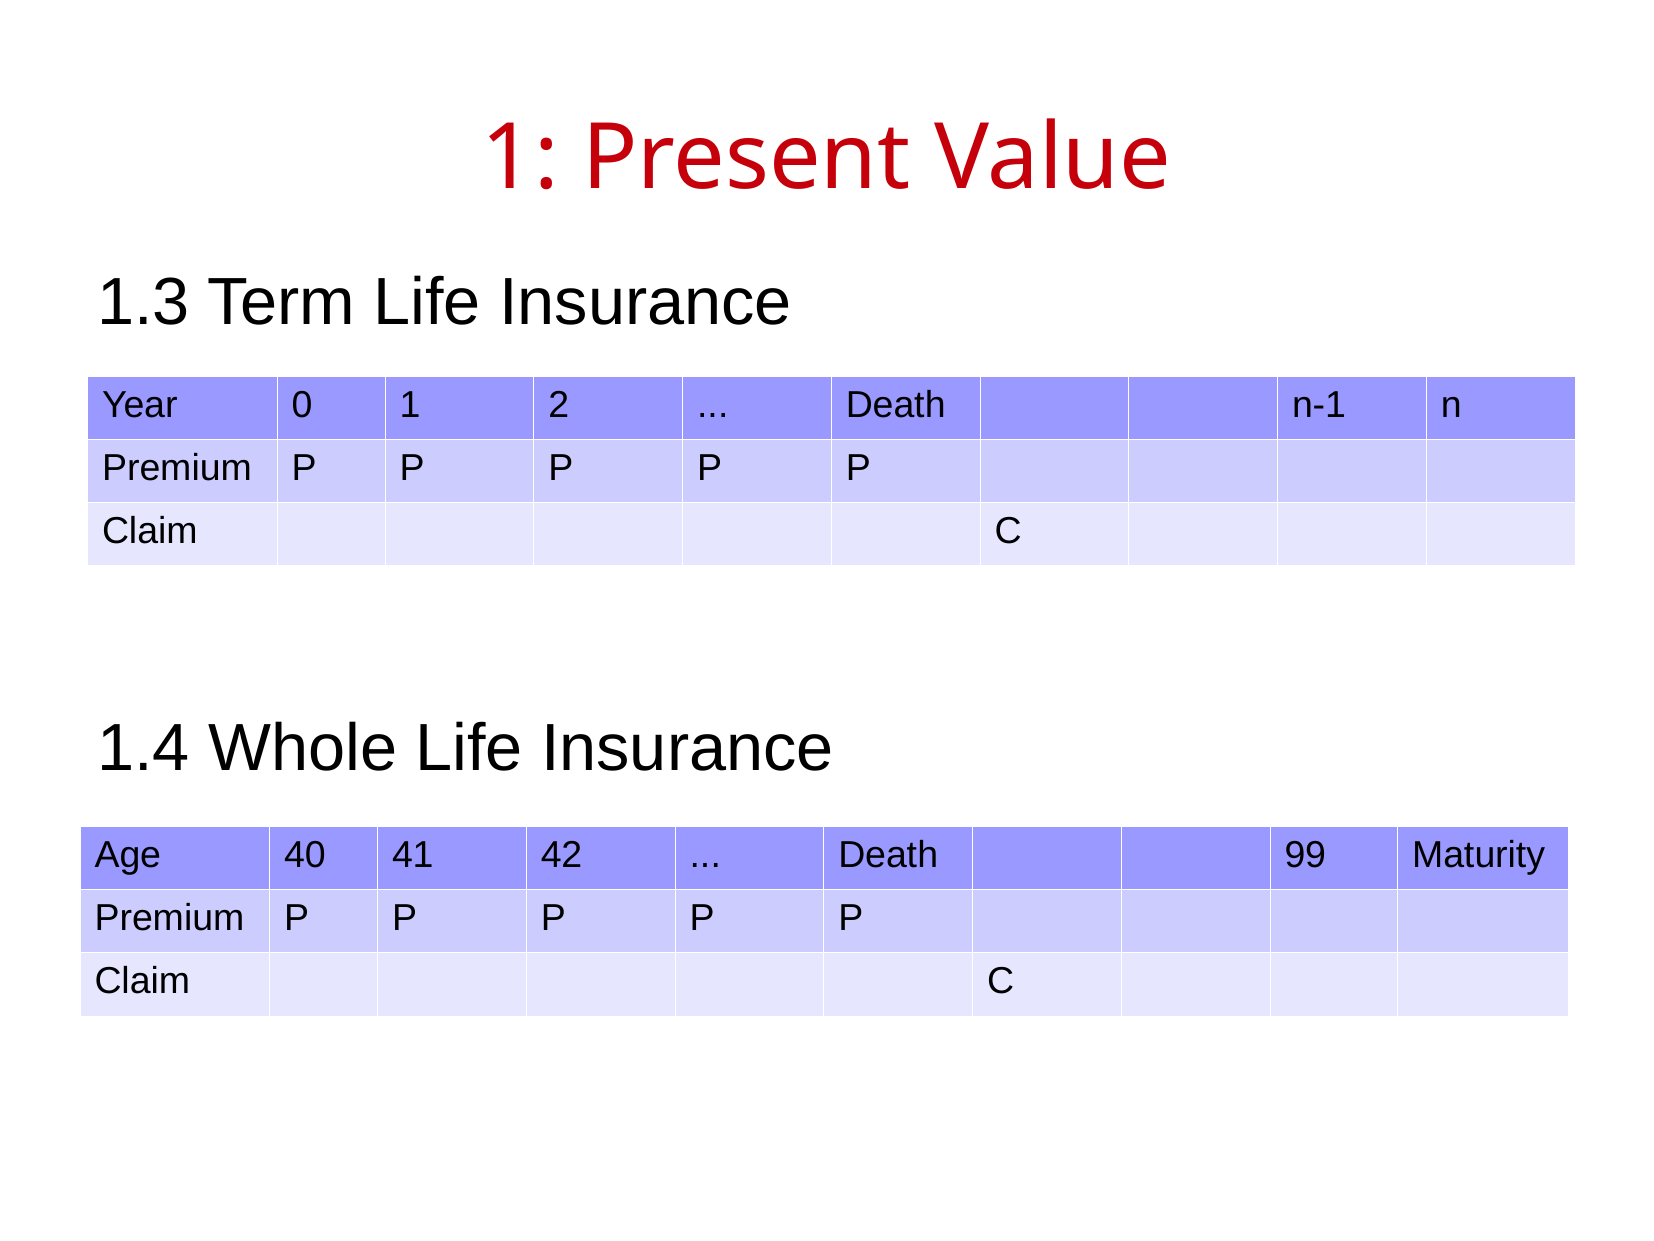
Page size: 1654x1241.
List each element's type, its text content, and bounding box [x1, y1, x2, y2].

table_cell [1129, 440, 1277, 502]
table_cell [973, 890, 1121, 952]
table_cell P [824, 890, 972, 952]
table_cell [378, 953, 526, 1016]
table_cell P [683, 440, 831, 502]
table_header 2 [534, 377, 682, 439]
table_header n [1427, 377, 1575, 439]
table_cell [1427, 503, 1575, 565]
table_cell [1427, 440, 1575, 502]
text_box 1.4 Whole Life Insurance [82, 702, 1096, 792]
table_cell [527, 953, 675, 1016]
table_cell [534, 503, 682, 565]
table_header 99 [1271, 827, 1397, 889]
table_header ... [676, 827, 823, 889]
table_cell P [270, 890, 377, 952]
table_cell P [676, 890, 823, 952]
table_header 40 [270, 827, 377, 889]
table_header [973, 827, 1121, 889]
table_cell P [527, 890, 675, 952]
table_header Death [832, 377, 980, 439]
table_cell Claim [88, 503, 277, 565]
table_header [1122, 827, 1270, 889]
table_cell [1398, 890, 1568, 952]
table_header [1129, 377, 1277, 439]
table_cell P [278, 440, 385, 502]
table_cell [1122, 953, 1270, 1016]
table_header n-1 [1278, 377, 1426, 439]
table_cell [1278, 440, 1426, 502]
table_cell C [981, 503, 1128, 565]
table_header Maturity [1398, 827, 1568, 889]
table_cell Premium [88, 440, 277, 502]
table_header ... [683, 377, 831, 439]
table_cell Claim [81, 953, 269, 1016]
table_cell [386, 503, 533, 565]
table_cell [270, 953, 377, 1016]
table_cell P [832, 440, 980, 502]
table_cell P [534, 440, 682, 502]
table_header 1 [386, 377, 533, 439]
table_cell [1271, 890, 1397, 952]
table_cell P [378, 890, 526, 952]
table_cell [676, 953, 823, 1016]
table_cell [278, 503, 385, 565]
table_cell [832, 503, 980, 565]
table_header Year [88, 377, 277, 439]
table_cell [1129, 503, 1277, 565]
table_cell [1278, 503, 1426, 565]
table_cell Premium [81, 890, 269, 952]
table_cell [1398, 953, 1568, 1016]
title 1: Present Value [82, 49, 1571, 257]
table_header 41 [378, 827, 526, 889]
table_cell [683, 503, 831, 565]
table_header Death [824, 827, 972, 889]
table_header 42 [527, 827, 675, 889]
table_cell [981, 440, 1128, 502]
table_cell C [973, 953, 1121, 1016]
table_header 0 [278, 377, 385, 439]
table_cell [824, 953, 972, 1016]
text_box 1.3 Term Life Insurance [82, 256, 1096, 347]
table_cell [1271, 953, 1397, 1016]
table_header [981, 377, 1128, 439]
table_header Age [81, 827, 269, 889]
table_cell P [386, 440, 533, 502]
table_cell [1122, 890, 1270, 952]
